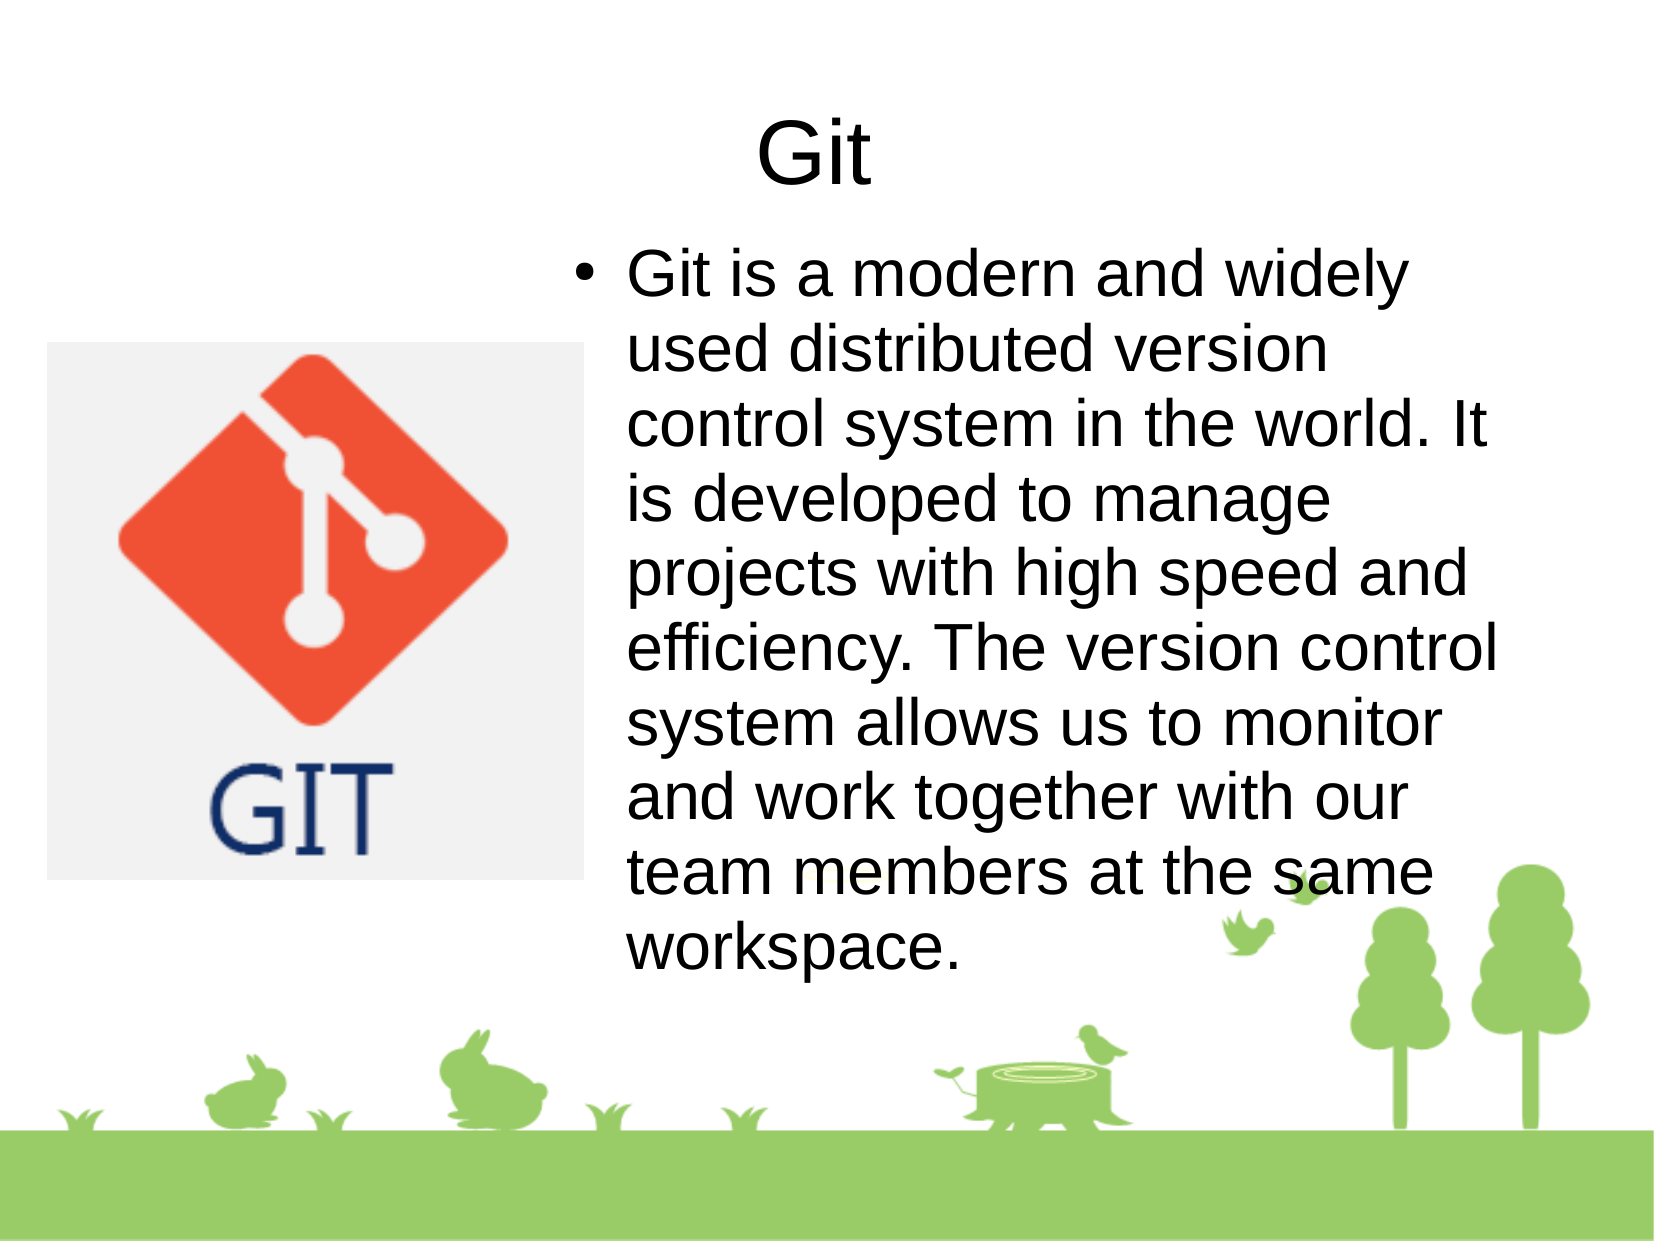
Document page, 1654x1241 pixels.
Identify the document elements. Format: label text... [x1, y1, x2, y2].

list Git is a modern and widely used distributed version control system in the world. It is developed to manage projects with high speed and efficiency. The version control system allows us to monitor and work together with our team members at the same workspace. [555, 236, 1537, 1040]
title Git [82, 49, 1571, 257]
picture [0, 0, 1654, 1241]
